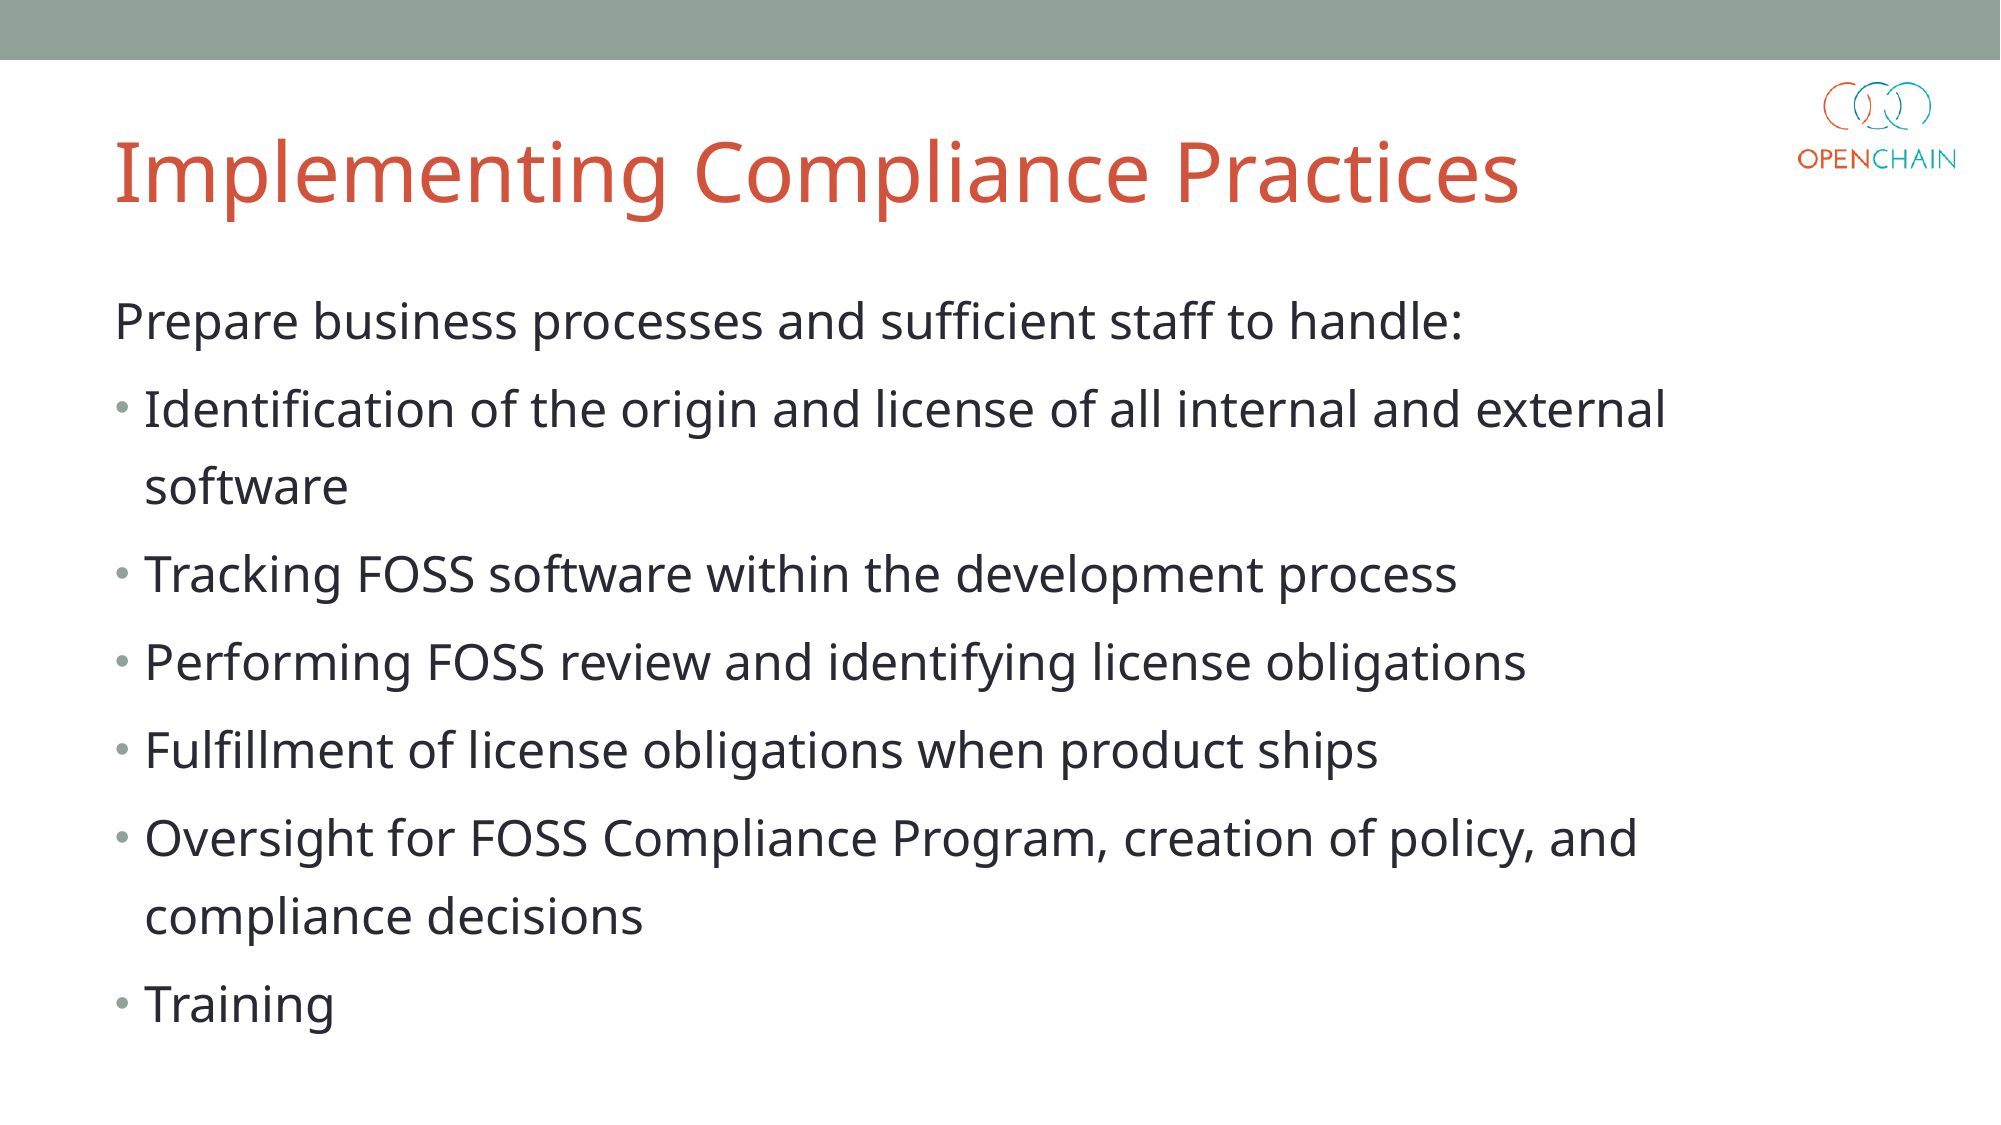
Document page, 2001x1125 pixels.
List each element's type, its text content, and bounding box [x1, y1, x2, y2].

text_box Prepare business processes and sufficient staff to handle: Identification of the origin and license of all internal and external software Tracking FOSS software within the development process Performing FOSS review and identifying license obligations Fulfillment of license obligations when product ships Oversight for FOSS Compliance Program, creation of policy, and compliance decisions Training [99, 263, 1900, 1064]
text_box Implementing Compliance Practices [99, 87, 1900, 250]
picture [1798, 82, 1955, 169]
